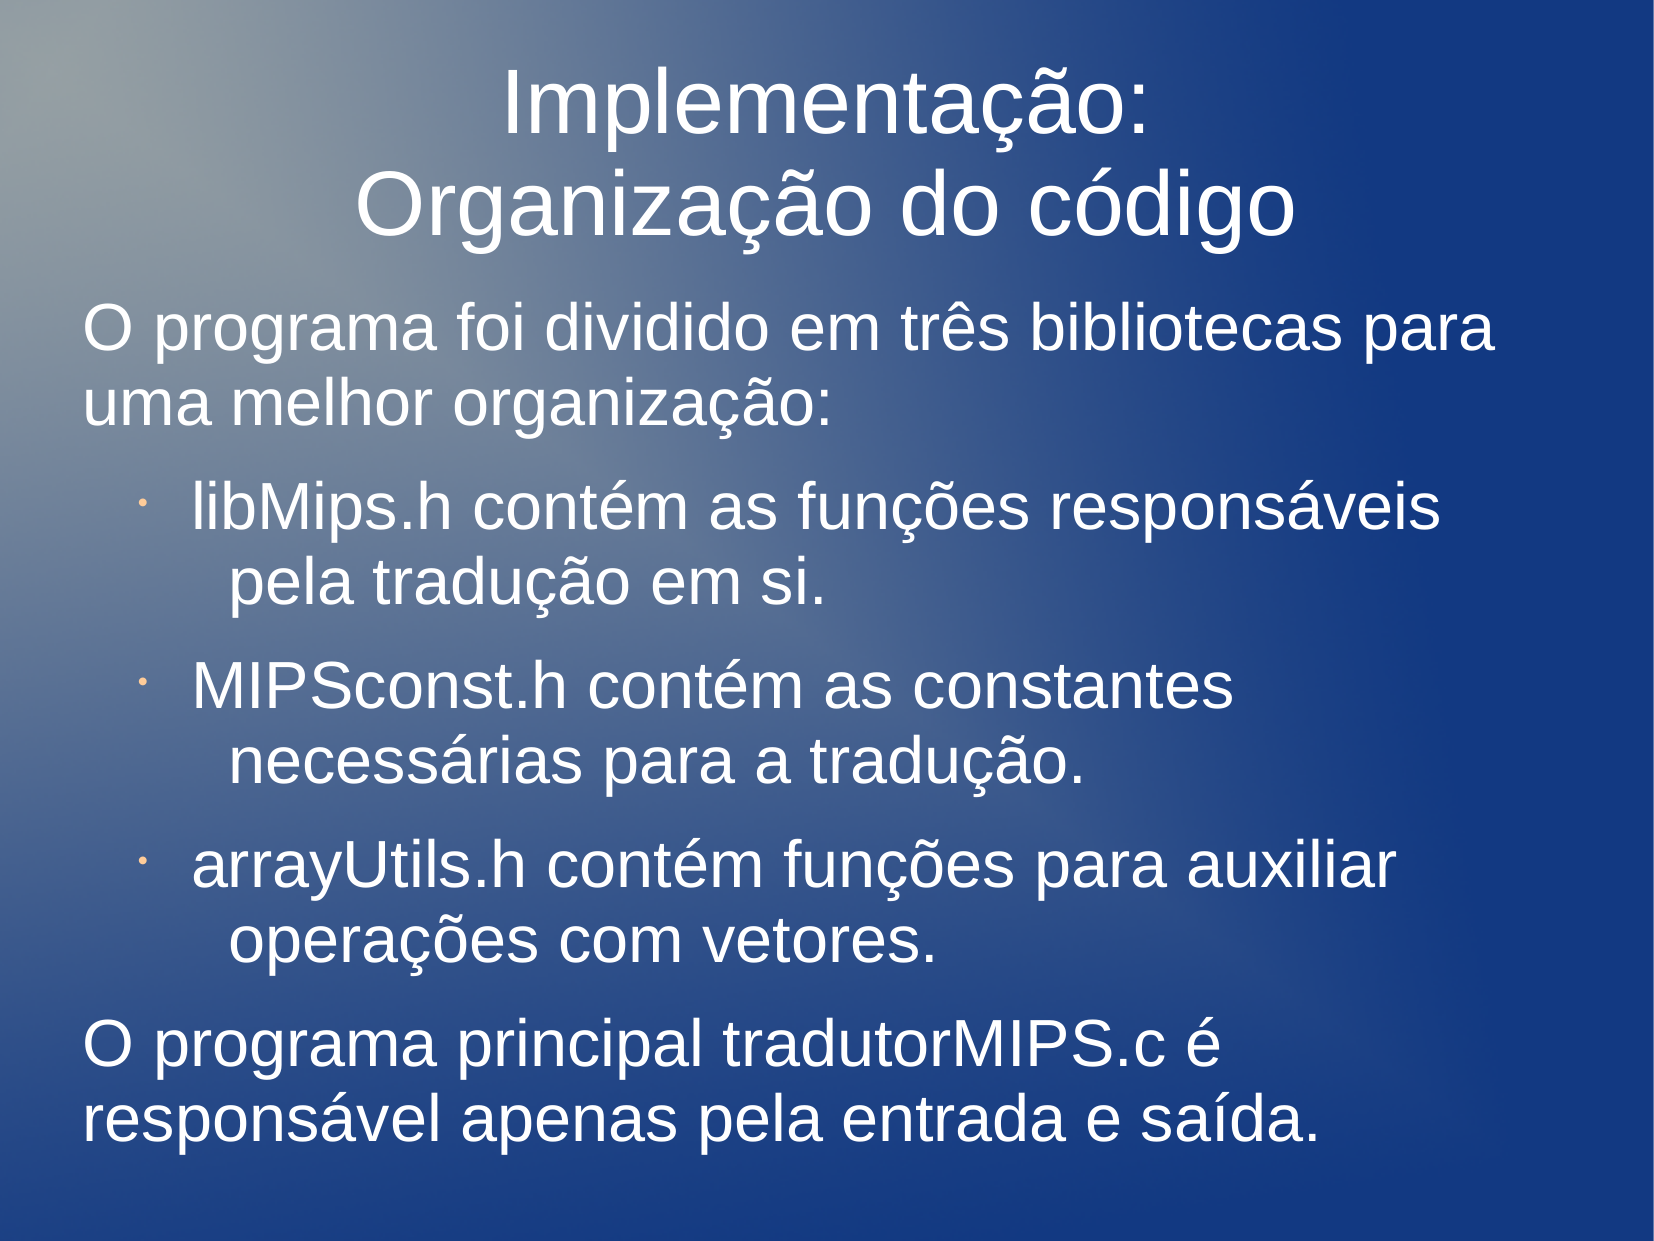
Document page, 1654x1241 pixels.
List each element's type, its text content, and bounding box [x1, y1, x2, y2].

title Implementação: Organização do código [82, 49, 1571, 257]
picture [0, 0, 1654, 1241]
list O programa foi dividido em três bibliotecas para uma melhor organização: libMips.h contém as funções responsáveis pela tradução em si. MIPSconst.h contém as constantes necessárias para a tradução. arrayUtils.h contém funções para auxiliar operações com vetores. O programa principal tradutorMIPS.c é responsável apenas pela entrada e saída. [82, 290, 1571, 1157]
